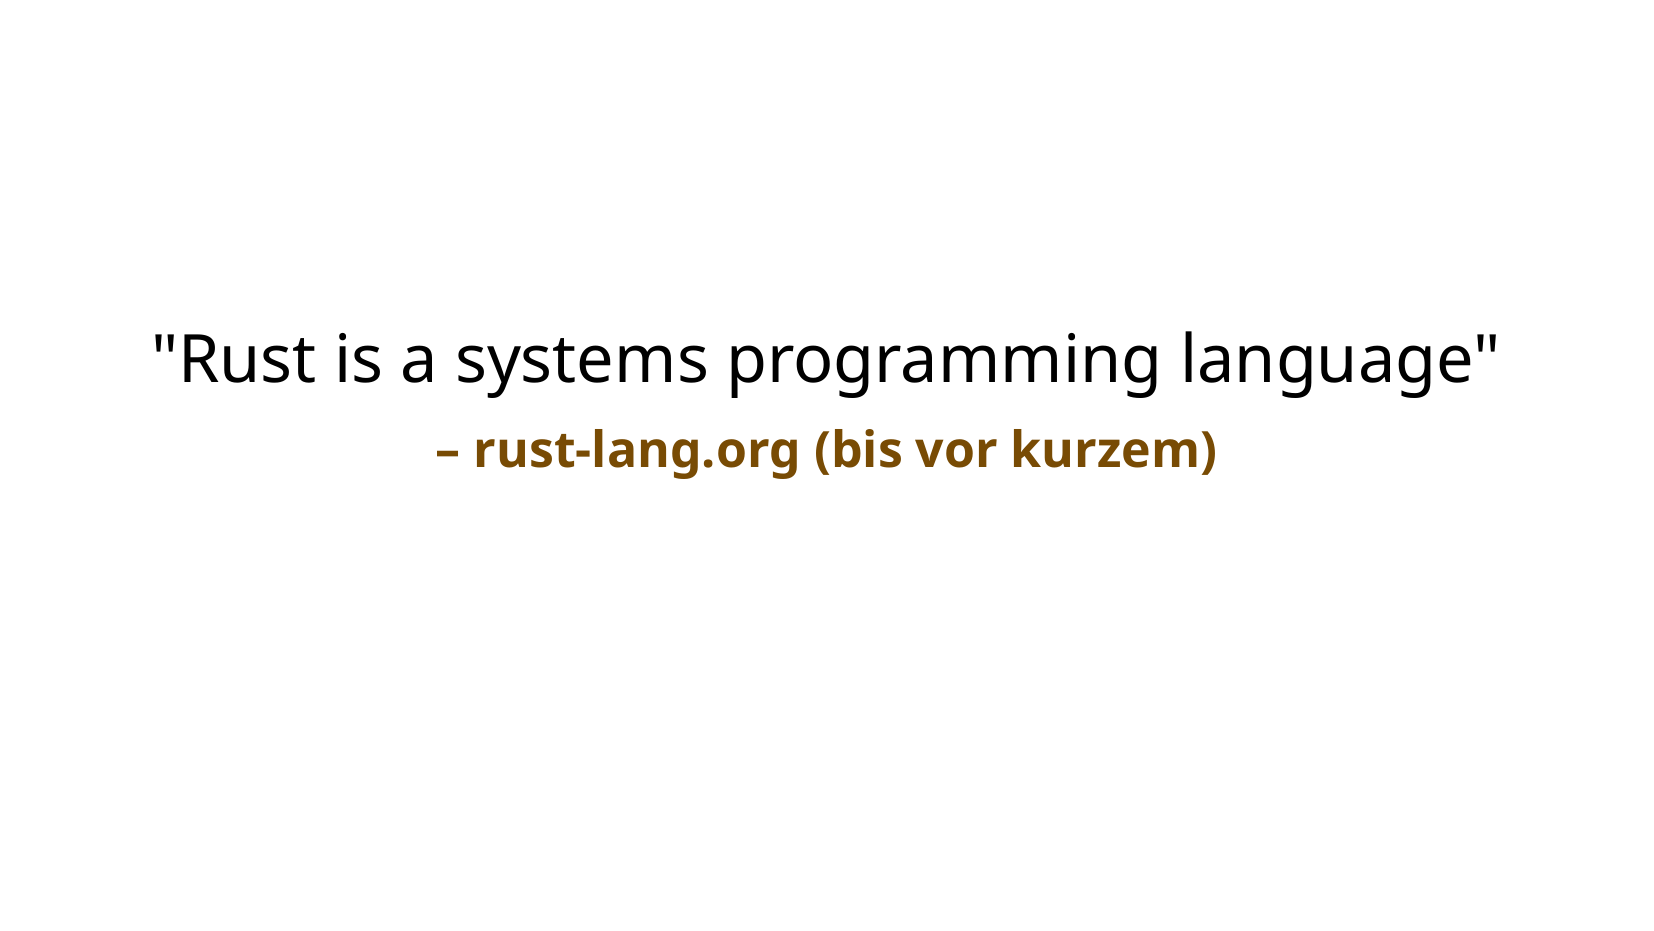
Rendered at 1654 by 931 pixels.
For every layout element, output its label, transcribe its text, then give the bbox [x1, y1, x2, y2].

subtitle "Rust is a systems programming language" – rust-lang.org (bis vor kurzem) [82, 37, 1571, 757]
